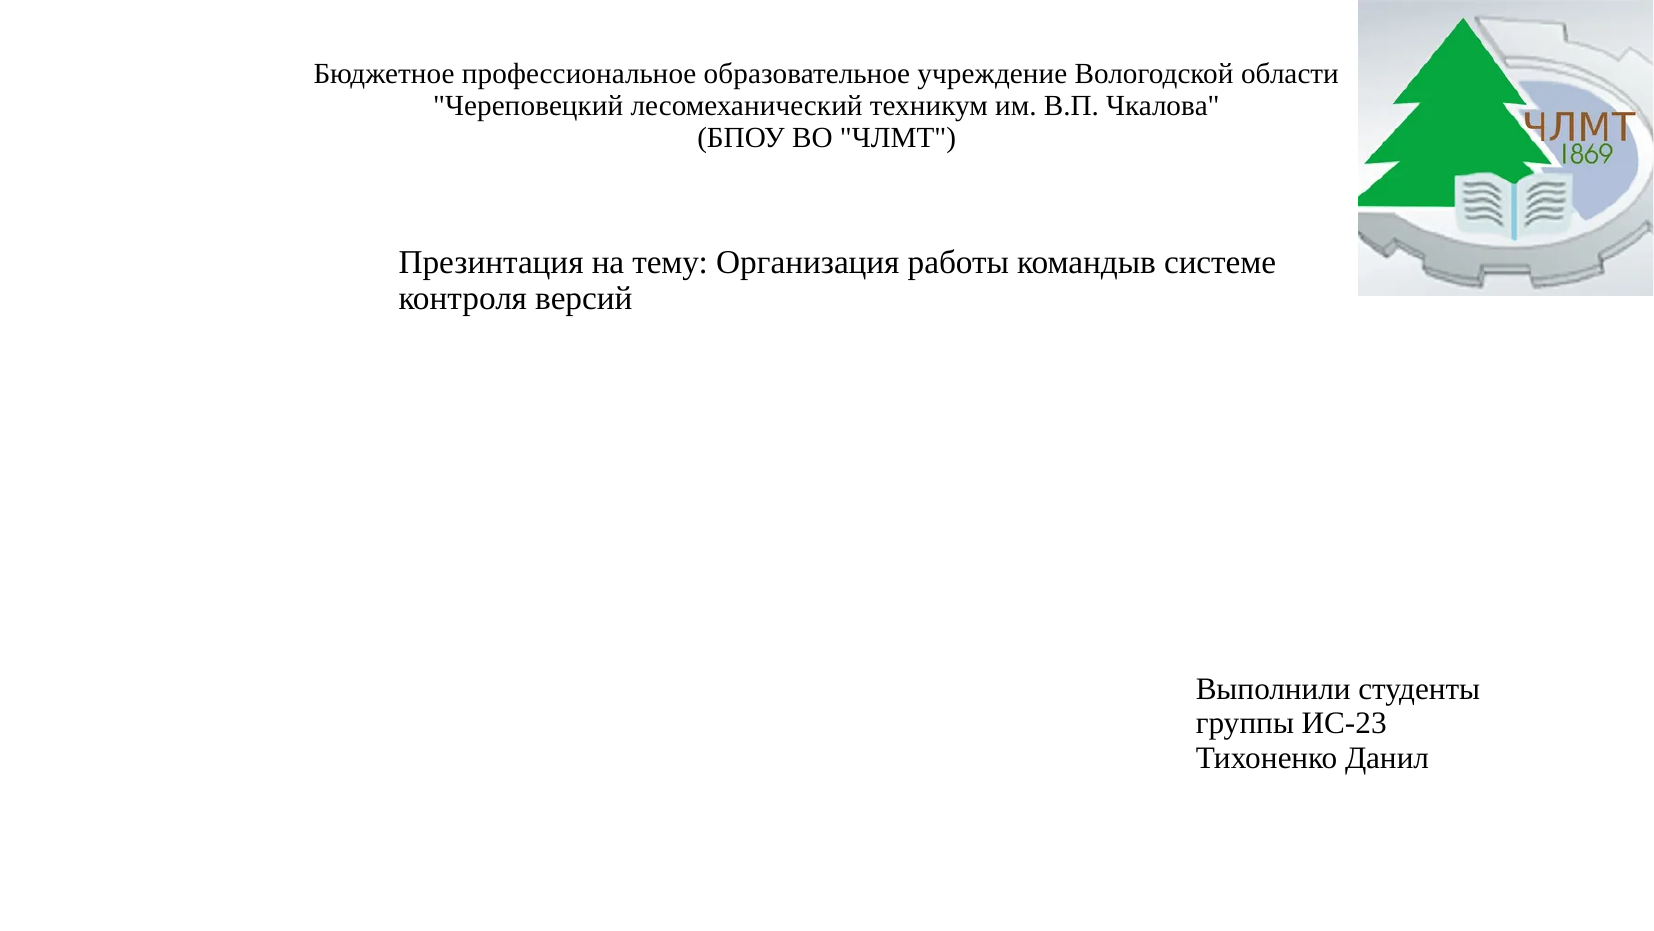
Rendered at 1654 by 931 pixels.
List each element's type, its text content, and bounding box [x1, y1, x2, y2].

text_box Выполнили студенты группы ИС-23 Тихоненко Данил [1181, 664, 1654, 931]
picture [1358, 0, 1654, 296]
subtitle Бюджетное профессиональное образовательное учреждение Вологодской области "Череповецкий лесомеханический техникум им. В.П. Чкалова" (БПОУ ВО "ЧЛМТ") [0, 0, 1358, 147]
text_box Презинтация на тему: Организация работы командыв системе контроля версий [383, 235, 1293, 325]
